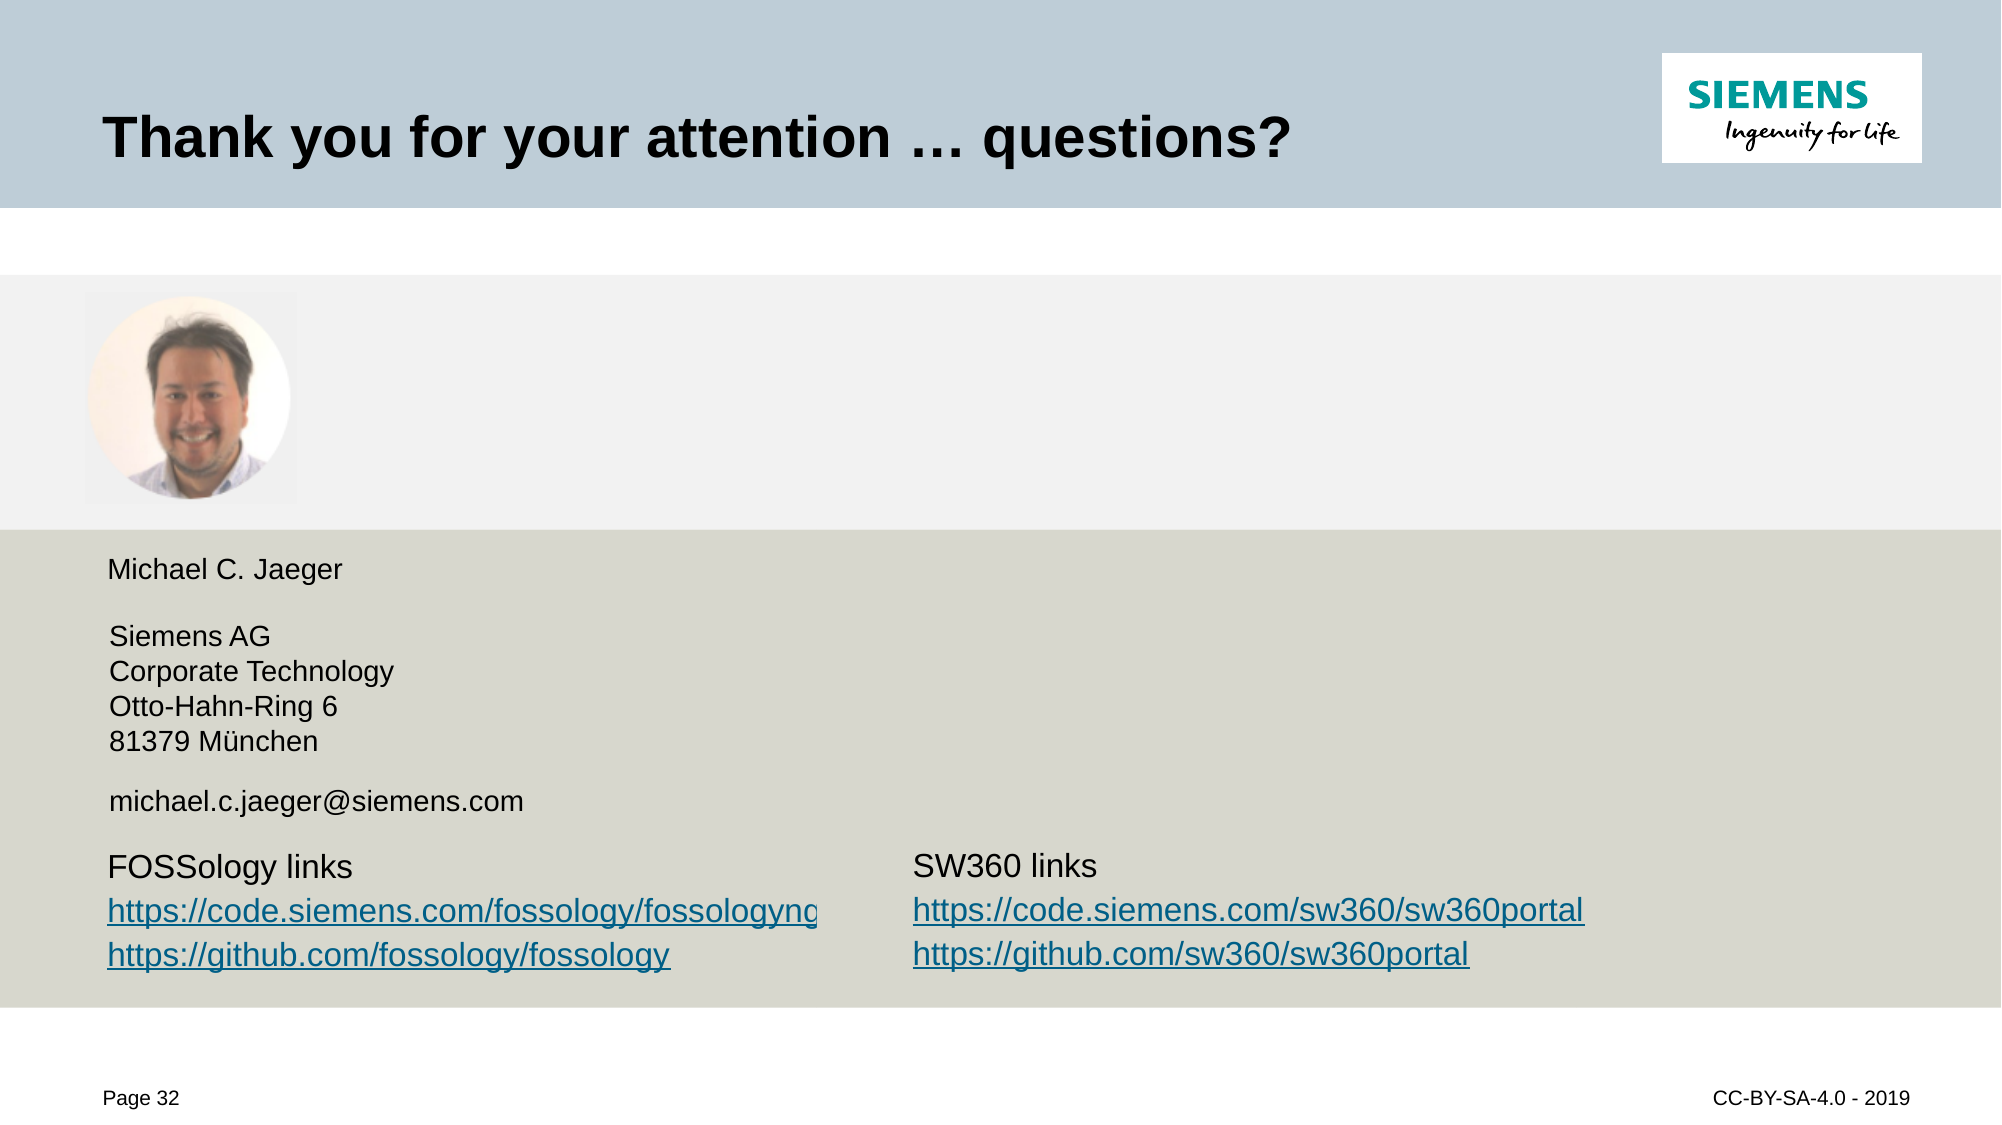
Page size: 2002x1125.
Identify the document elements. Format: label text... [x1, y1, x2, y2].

picture [85, 292, 297, 504]
text_box FOSSology links https://code.siemens.com/fossology/fossologyng https://github.com/fossology/fossology [107, 926, 904, 1027]
text_box SW360 links https://code.siemens.com/sw360/sw360portal https://github.com/sw360/sw360portal [912, 840, 1731, 1026]
text_box FOSSology links https://code.siemens.com/fossology/fossologyng https://github.com/fossology/fossology [107, 841, 816, 924]
list Siemens AG Corporate Technology Otto-Hahn-Ring 6 81379 München michael.c.jaeger@siemens.com [85, 599, 1238, 818]
title Thank you for your attention … questions? [0, 0, 2001, 208]
text_box Michael C. Jaeger [107, 546, 520, 652]
text_box [0, 274, 2001, 1032]
